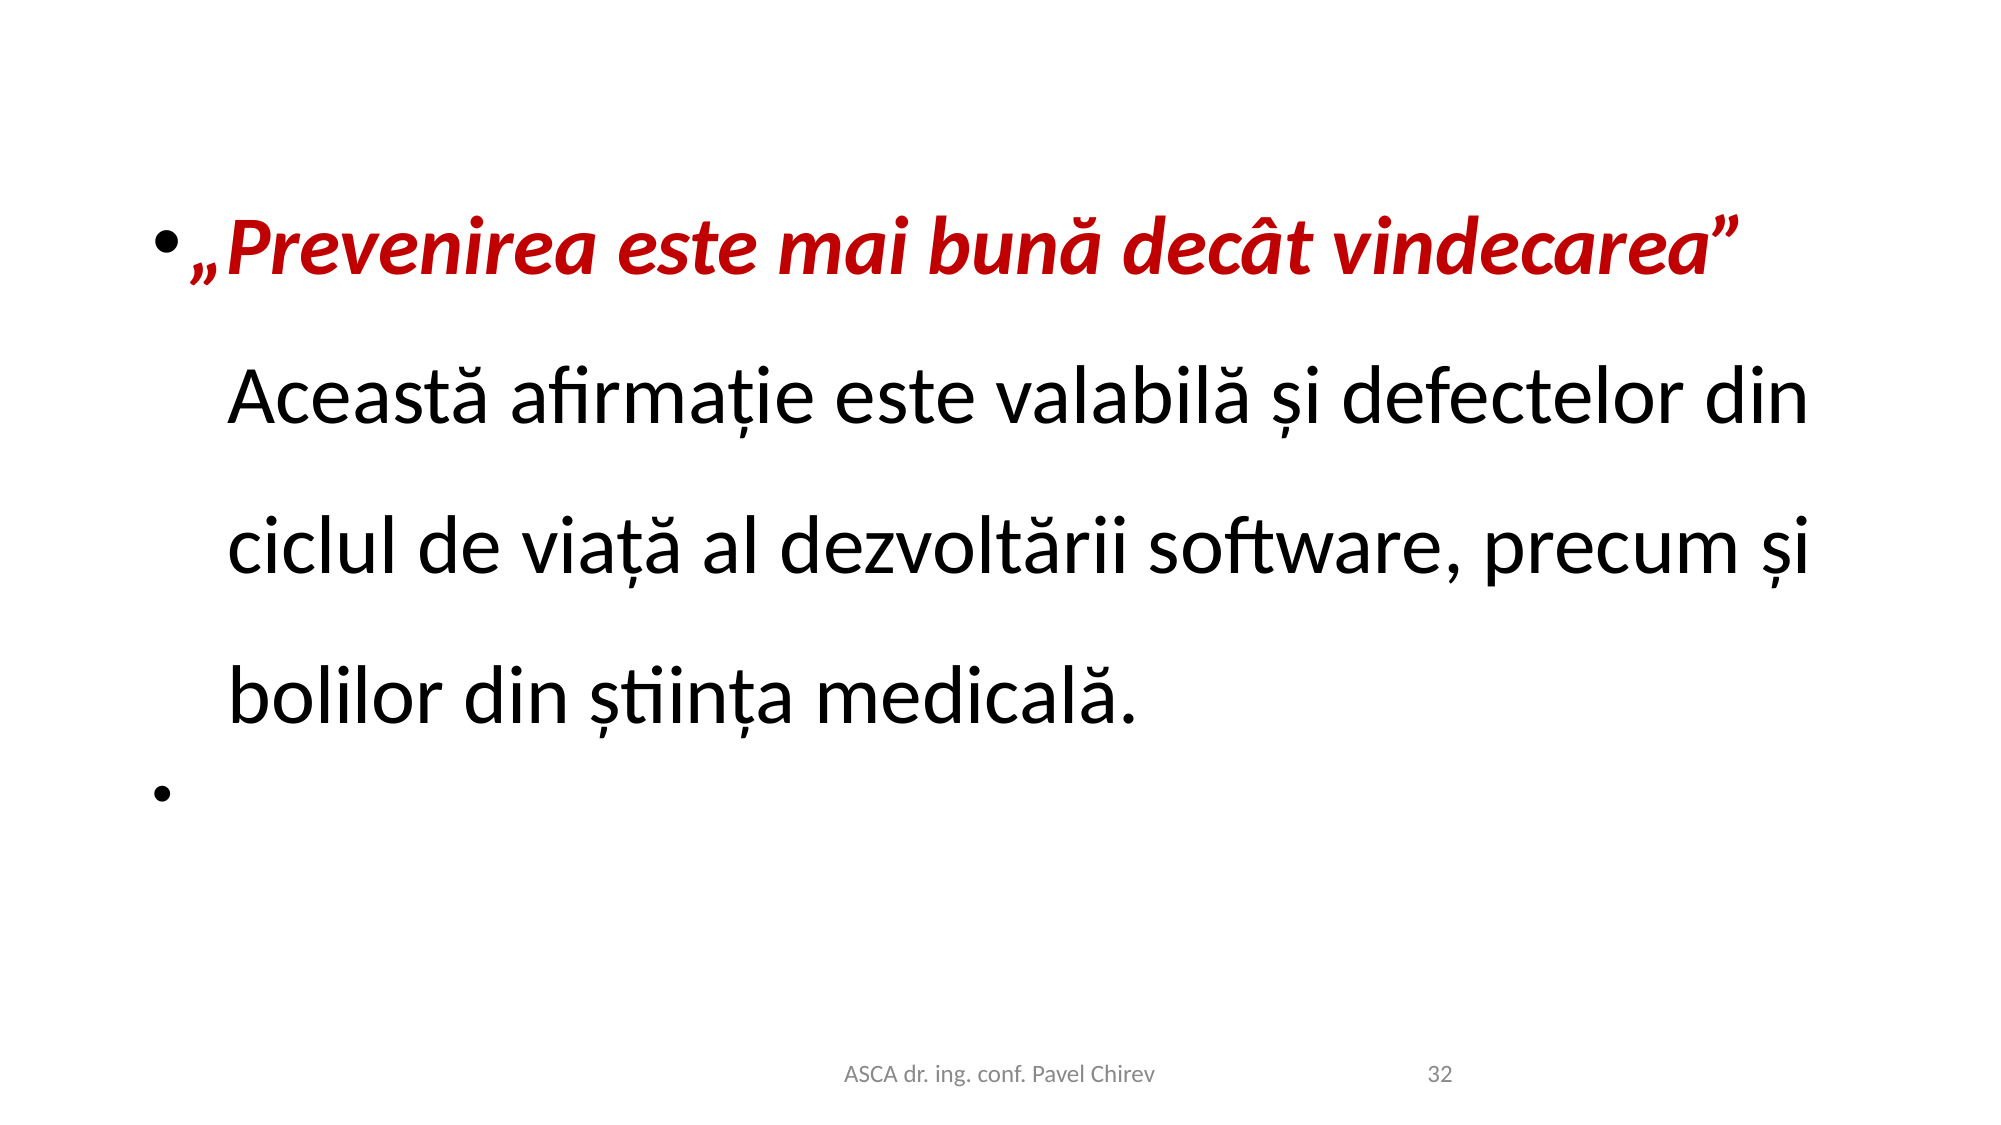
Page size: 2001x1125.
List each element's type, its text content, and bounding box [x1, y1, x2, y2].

list „Prevenirea este mai bună decât vindecarea” Această afirmație este valabilă și defectelor din ciclul de viață al dezvoltării software, precum și bolilor din știința medicală. [137, 133, 1863, 1014]
text_box [1412, 1042, 1863, 1103]
text_box ASCA dr. ing. conf. Pavel Chirev [662, 1042, 1338, 1103]
